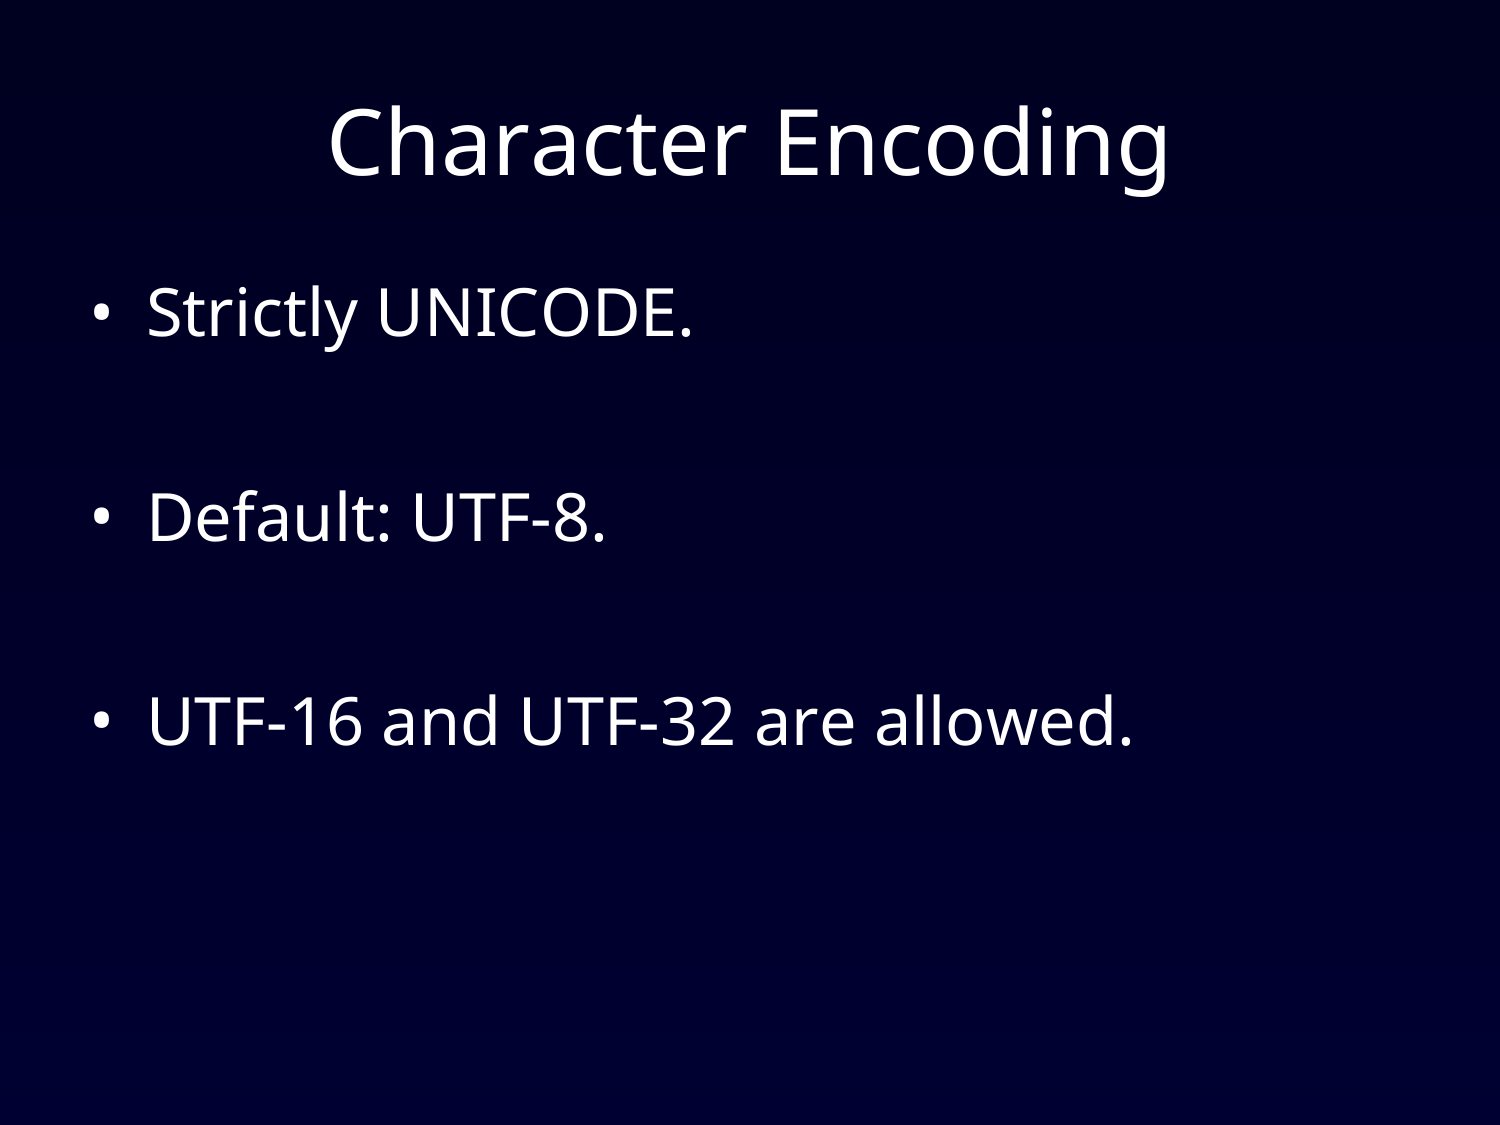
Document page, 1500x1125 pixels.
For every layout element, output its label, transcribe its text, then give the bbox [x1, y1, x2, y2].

title Character Encoding [75, 45, 1426, 233]
list Strictly UNICODE. Default: UTF-8. UTF-16 and UTF-32 are allowed. [75, 262, 1426, 1101]
